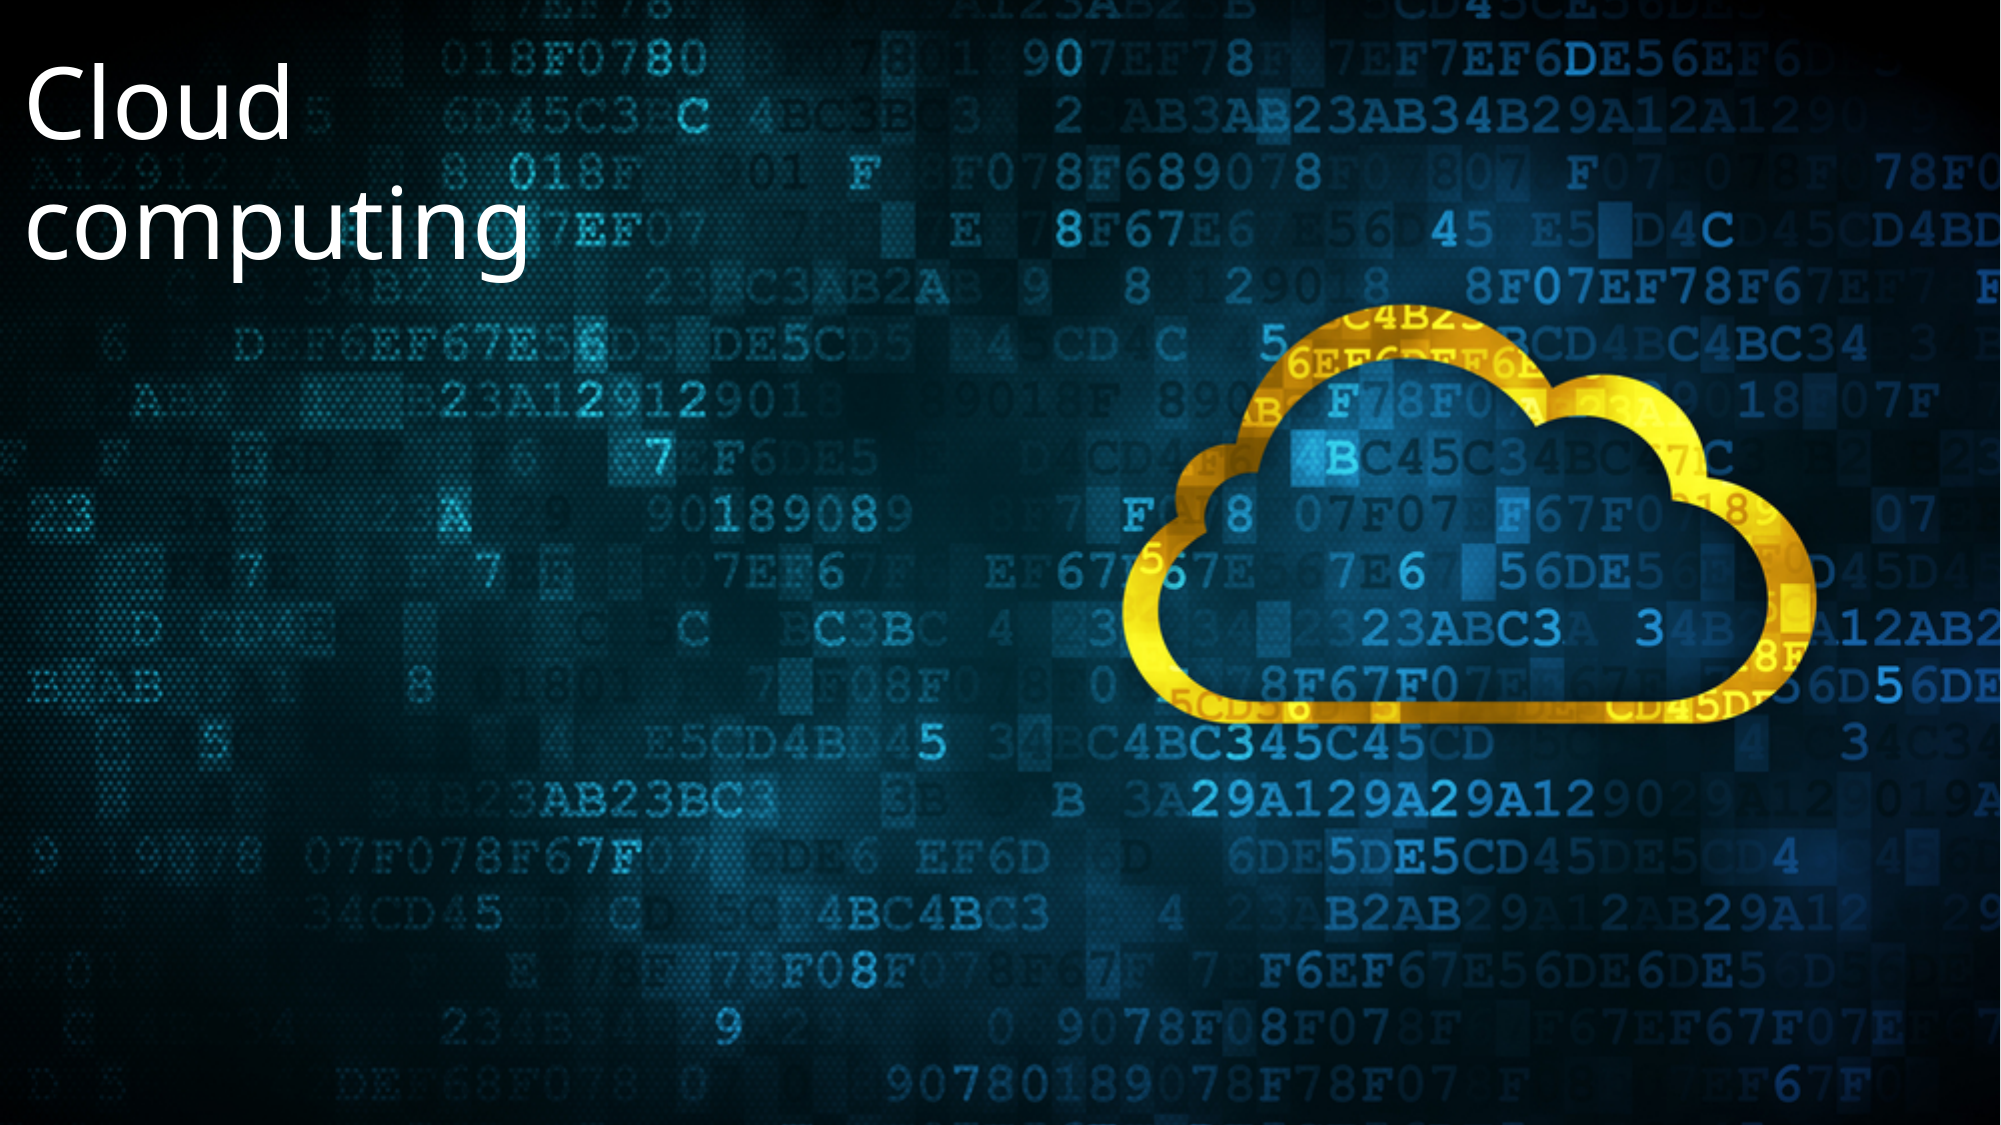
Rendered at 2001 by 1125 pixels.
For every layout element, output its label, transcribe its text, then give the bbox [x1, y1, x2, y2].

text_box Cloud computing [8, 31, 654, 290]
picture [0, 0, 2000, 1125]
